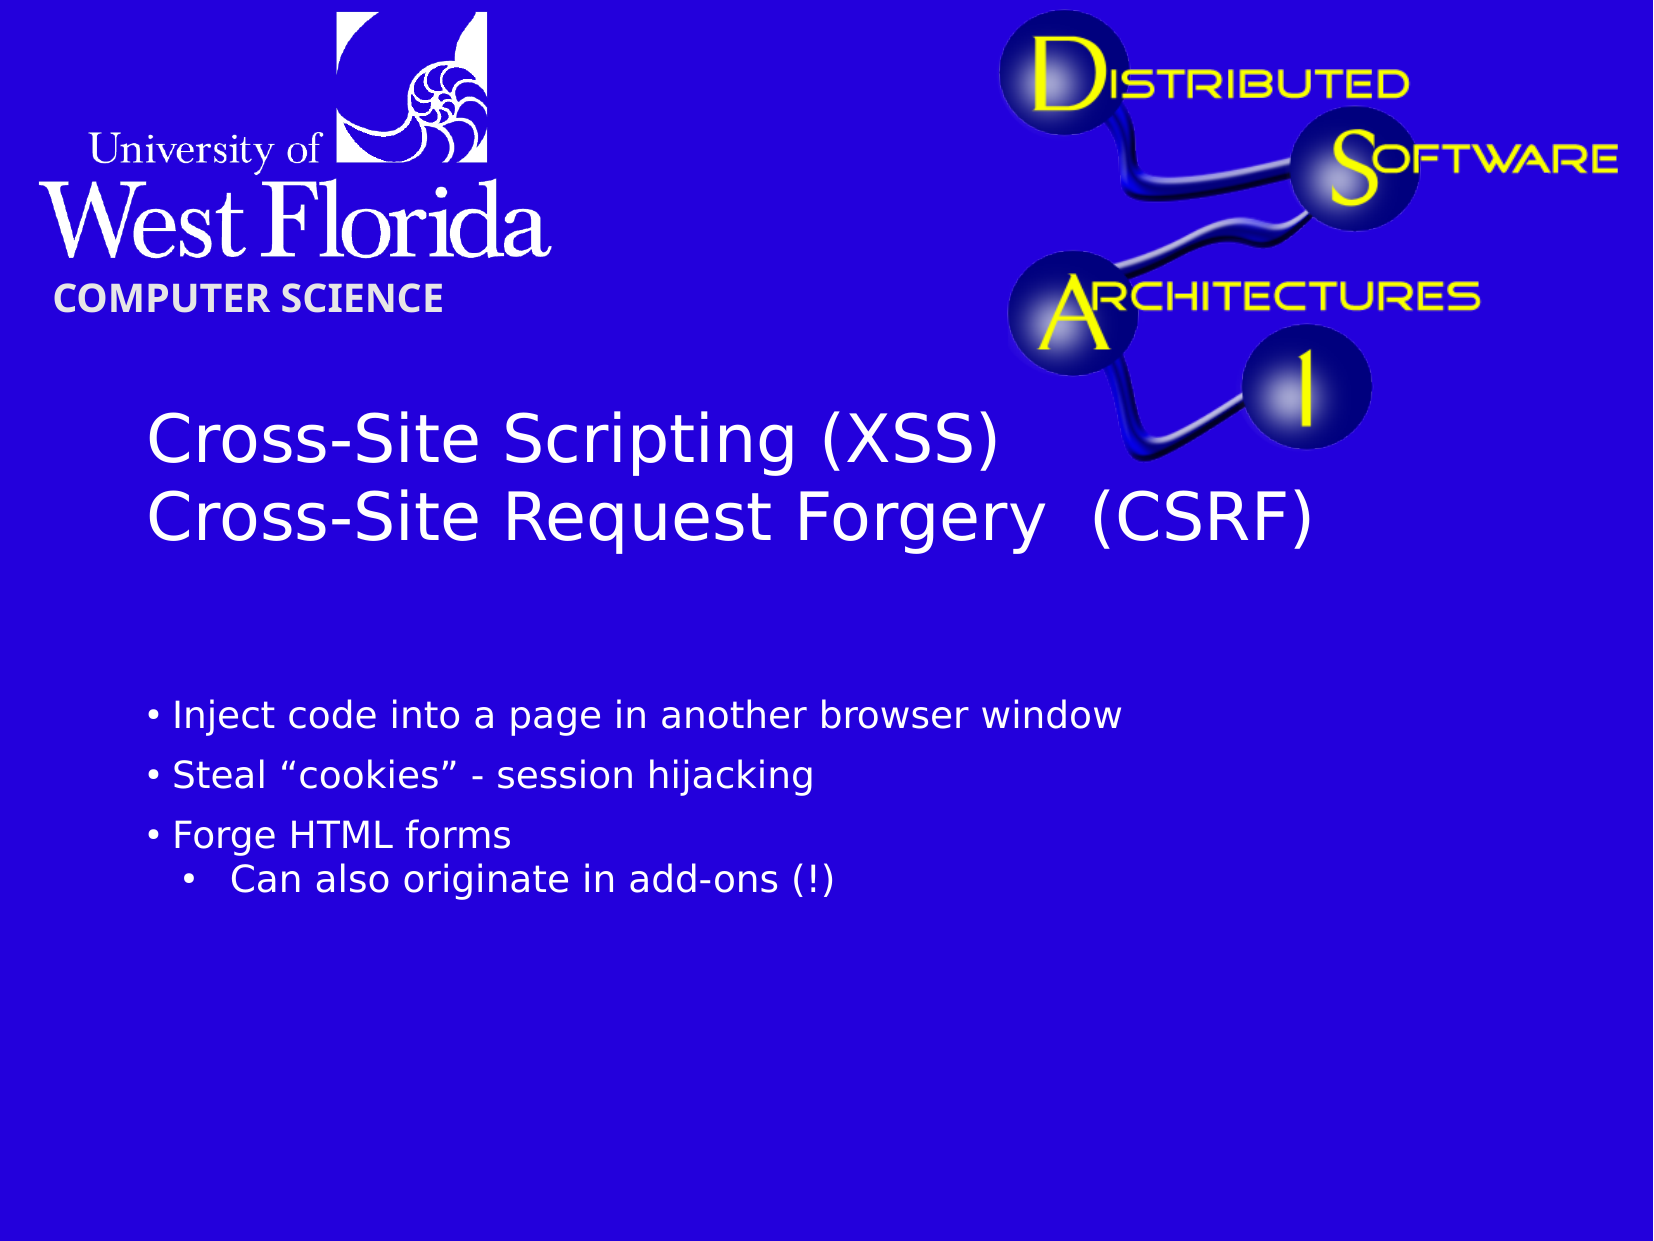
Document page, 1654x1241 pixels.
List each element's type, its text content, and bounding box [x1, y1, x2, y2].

picture [37, 0, 559, 262]
picture [910, 0, 1653, 506]
text_box COMPUTER SCIENCE [37, 262, 563, 325]
text_box Cross-Site Scripting (XSS) Cross-Site Request Forgery (CSRF) Inject code into a page in another browser window Steal “cookies” - session hijacking Forge HTML forms Can also originate in add-ons (!) [132, 393, 1501, 949]
